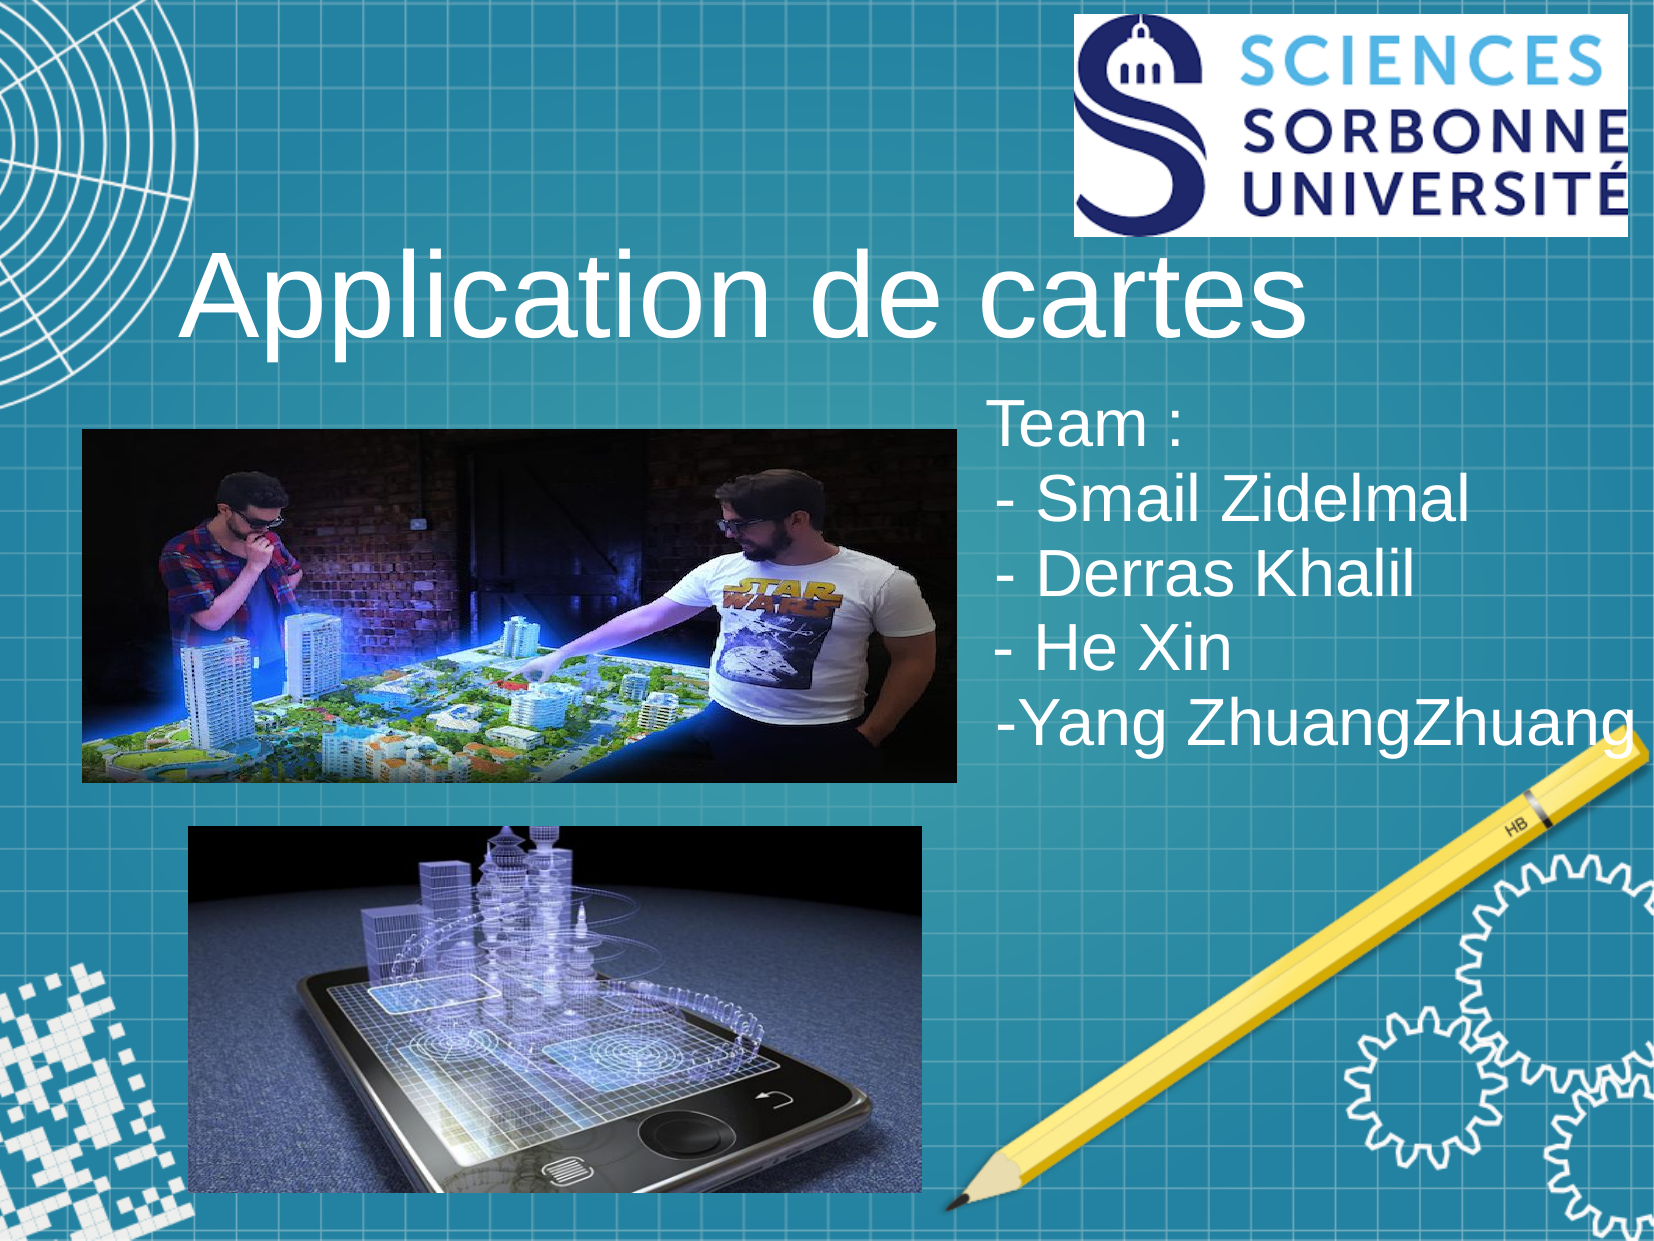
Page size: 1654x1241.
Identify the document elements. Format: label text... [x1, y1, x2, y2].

picture [0, 0, 1654, 1241]
text_box Team : - Smail Zidelmal - Derras Khalil - He Xin -Yang ZhuangZhuang [437, 385, 1642, 985]
title Application de cartes [0, 153, 1489, 438]
